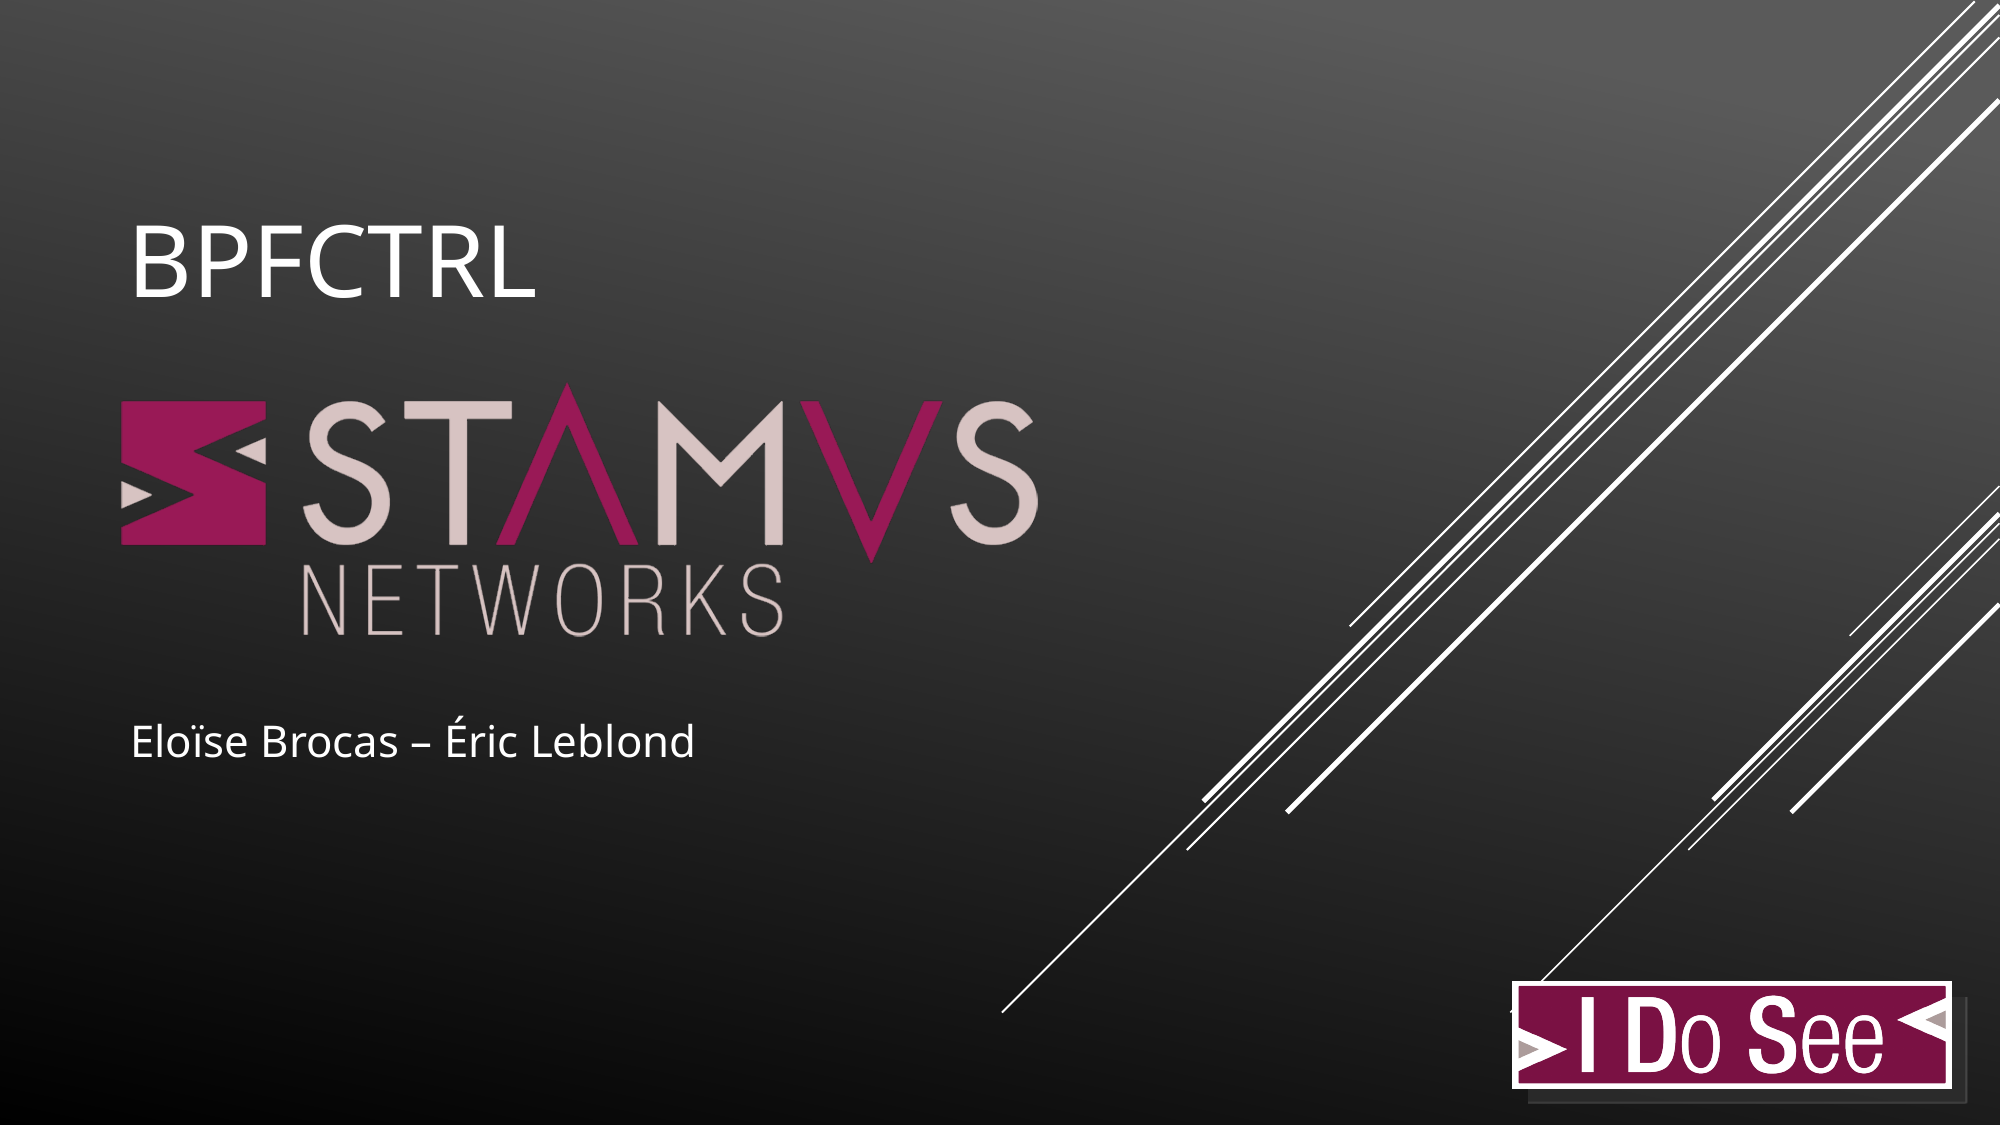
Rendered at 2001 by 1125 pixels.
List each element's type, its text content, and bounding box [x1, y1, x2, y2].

picture [51, 331, 1107, 706]
subtitle Eloïse Brocas – Éric Leblond [115, 705, 1166, 856]
picture [1512, 980, 1952, 1089]
title BPFCTRL [112, 65, 1425, 326]
